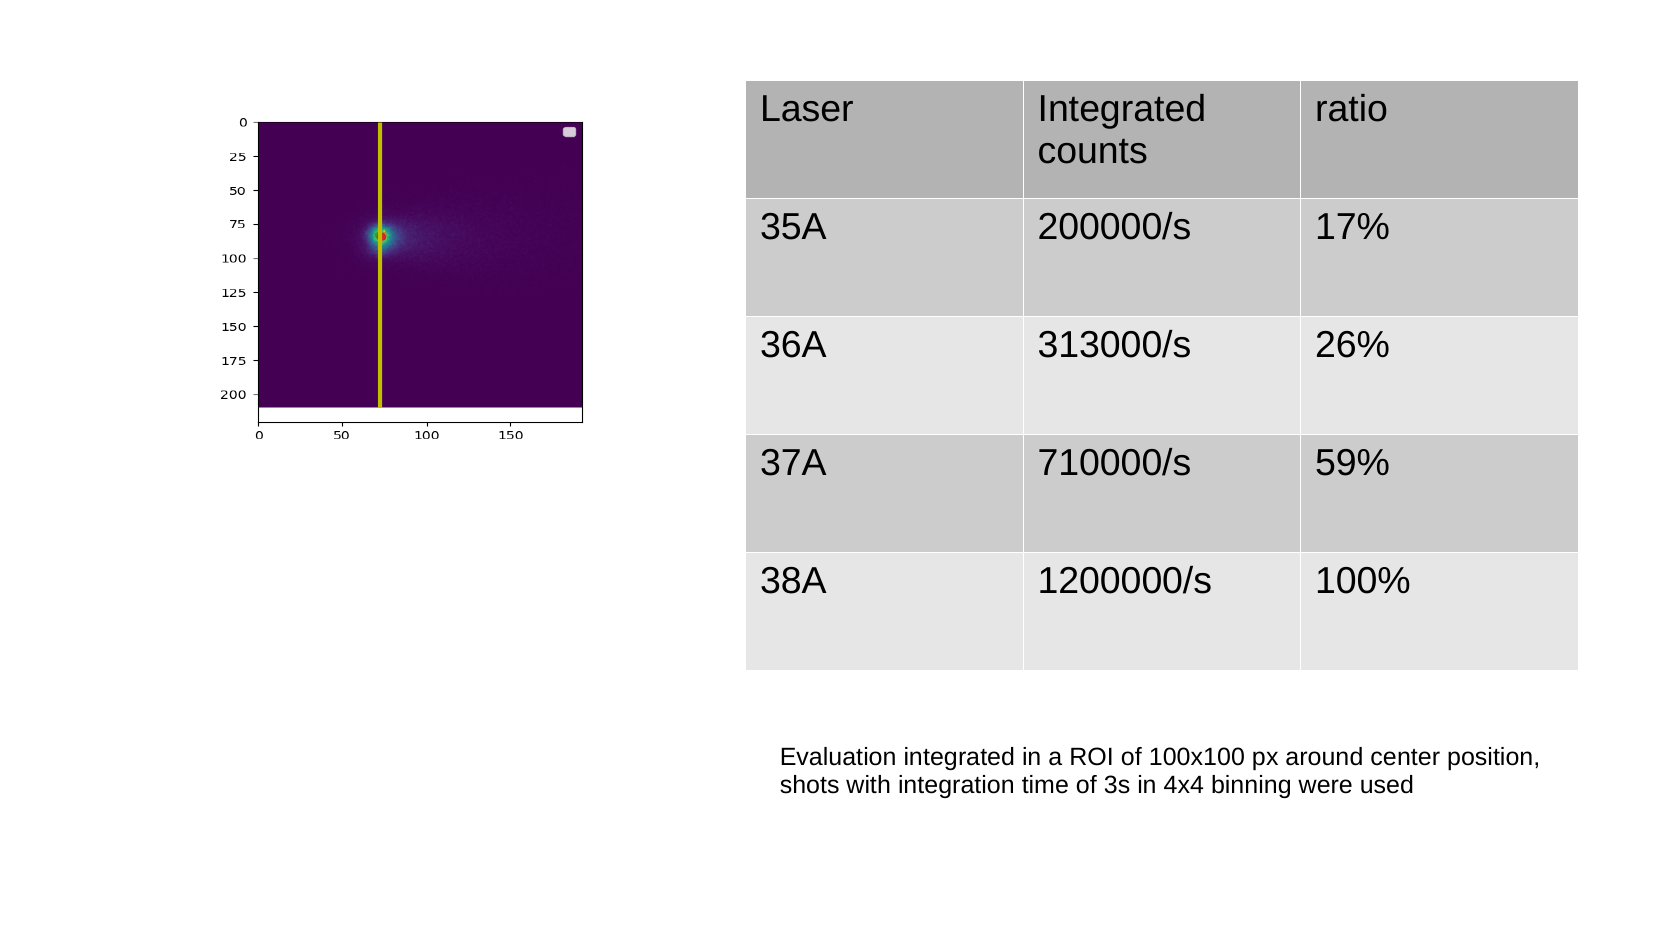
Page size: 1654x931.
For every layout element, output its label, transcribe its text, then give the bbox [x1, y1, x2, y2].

table_cell 37A [746, 435, 1023, 552]
picture [90, 74, 734, 466]
table_cell 38A [746, 553, 1023, 670]
table_cell 17% [1301, 199, 1578, 316]
table_header ratio [1301, 81, 1578, 198]
text_box Evaluation integrated in a ROI of 100x100 px around center position, shots with integration time of 3s in 4x4 binning were used [765, 735, 1591, 806]
table_cell 1200000/s [1024, 553, 1300, 670]
table_cell 36A [746, 317, 1023, 434]
table_cell 200000/s [1024, 199, 1300, 316]
table_cell 710000/s [1024, 435, 1300, 552]
table_header Integrated counts [1024, 81, 1300, 198]
table_cell 100% [1301, 553, 1578, 670]
table_cell 26% [1301, 317, 1578, 434]
table_header Laser [746, 81, 1023, 198]
table_cell 35A [746, 199, 1023, 316]
table_cell 59% [1301, 435, 1578, 552]
table_cell 313000/s [1024, 317, 1300, 434]
